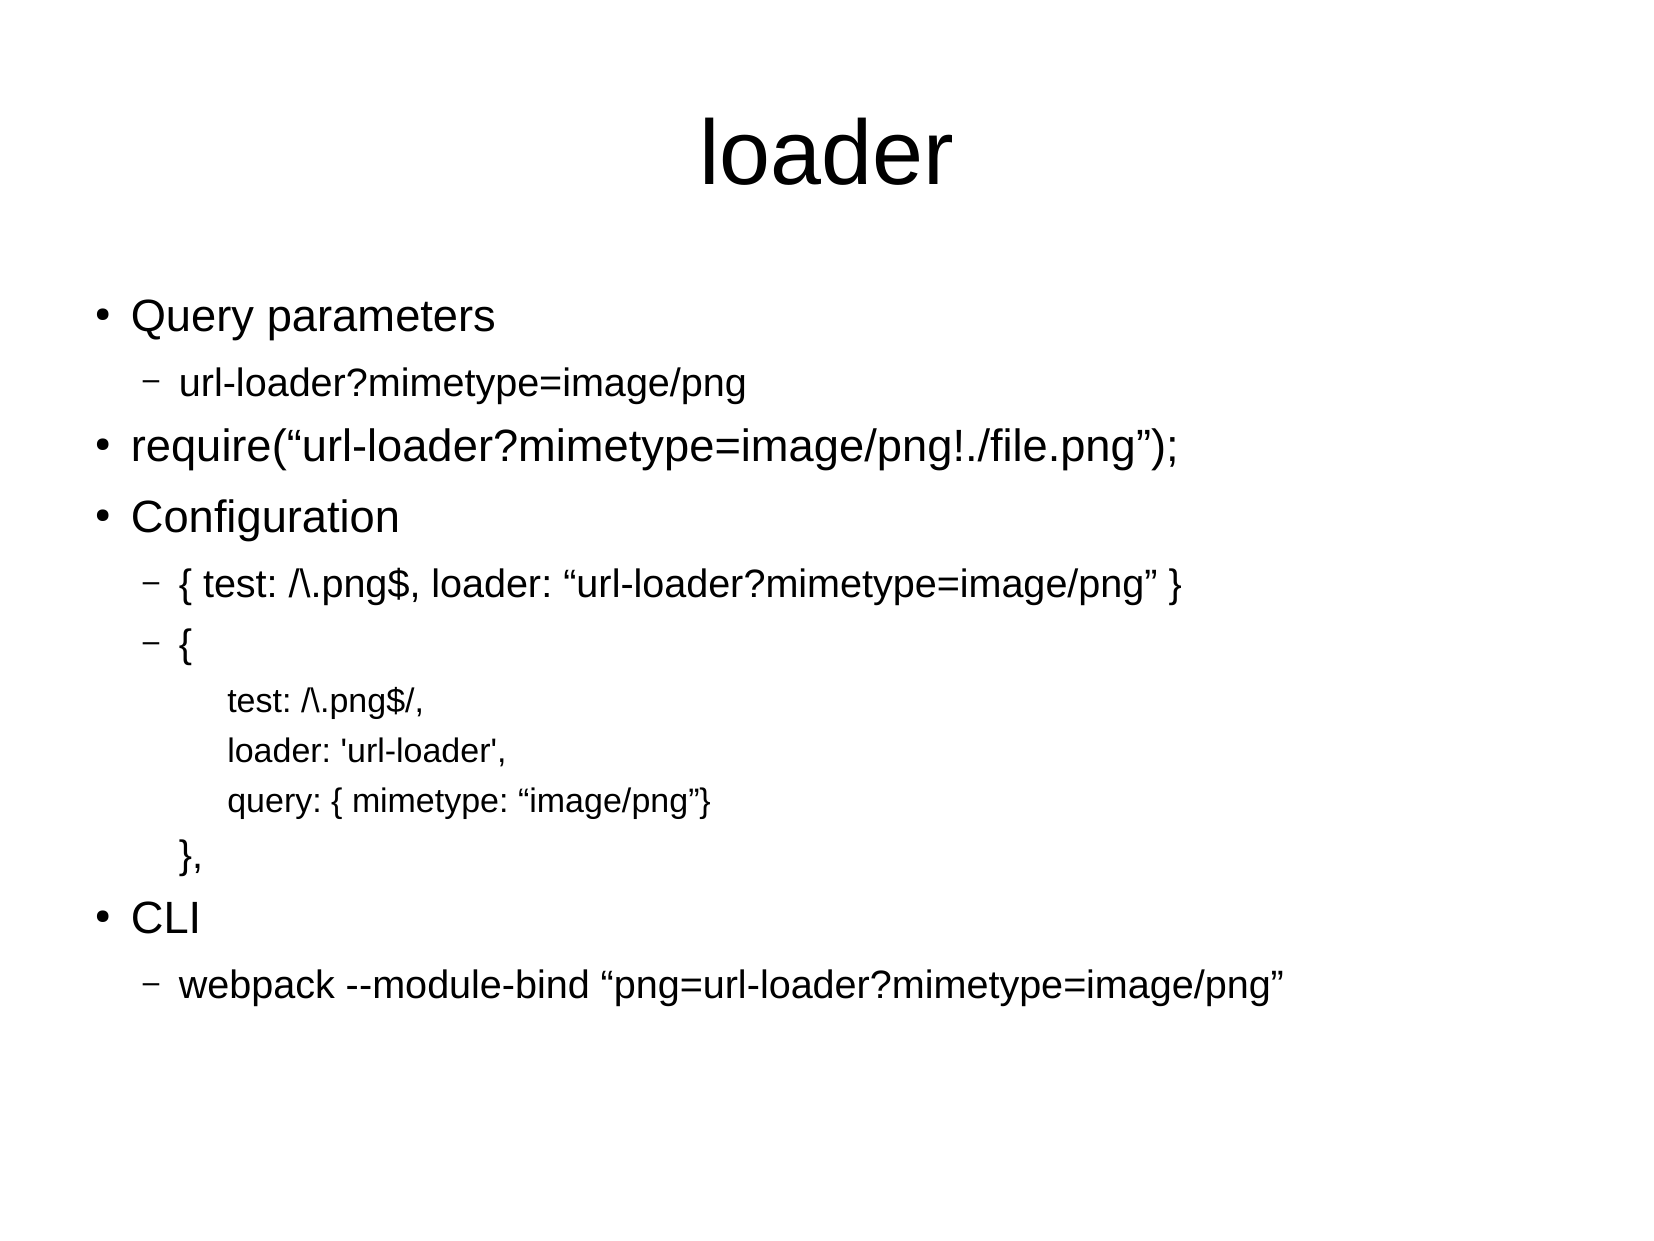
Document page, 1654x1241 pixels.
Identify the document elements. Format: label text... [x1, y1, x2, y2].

title loader [82, 49, 1571, 257]
list Query parameters url-loader?mimetype=image/png require(“url-loader?mimetype=image/png!./file.png”); Configuration { test: /\.png$, loader: “url-loader?mimetype=image/png” } { test: /\.png$/, loader: 'url-loader', query: { mimetype: “image/png”} }, CLI webpack --module-bind “png=url-loader?mimetype=image/png” [82, 290, 1571, 1010]
